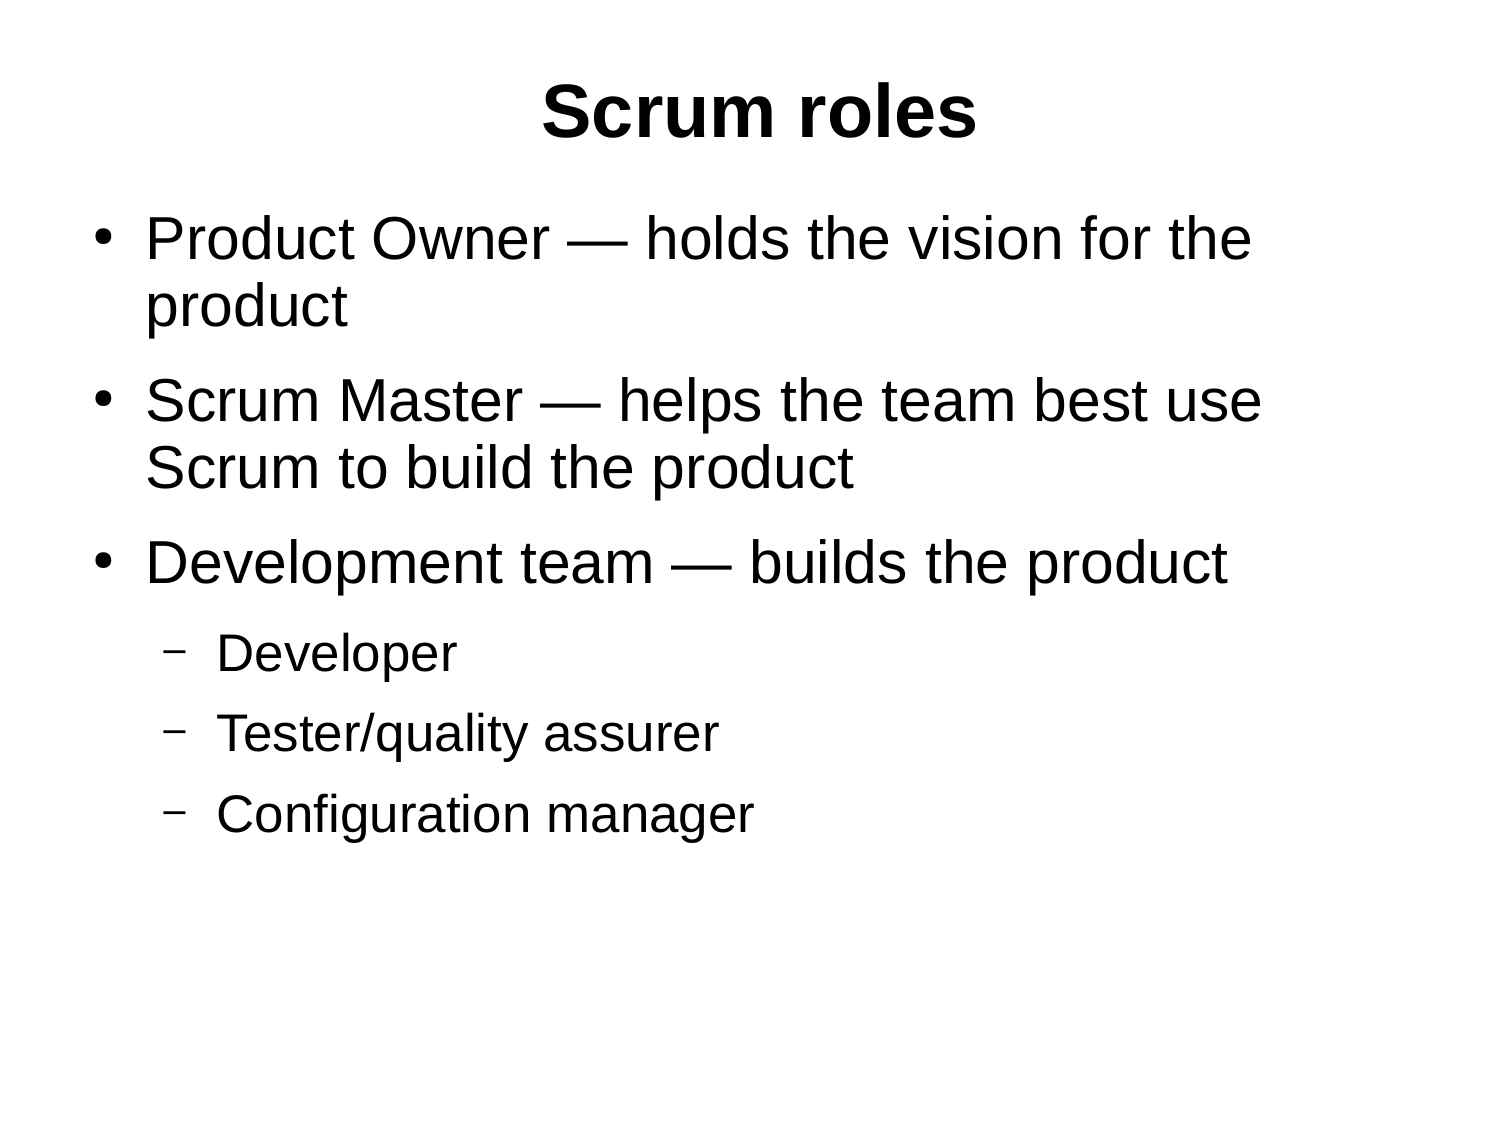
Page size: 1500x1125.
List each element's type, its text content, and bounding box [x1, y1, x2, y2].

title Scrum roles [75, 44, 1425, 177]
list Product Owner — holds the vision for the product Scrum Master — helps the team best use Scrum to build the product Development team — builds the product Developer Tester/quality assurer Configuration manager [75, 204, 1395, 1075]
